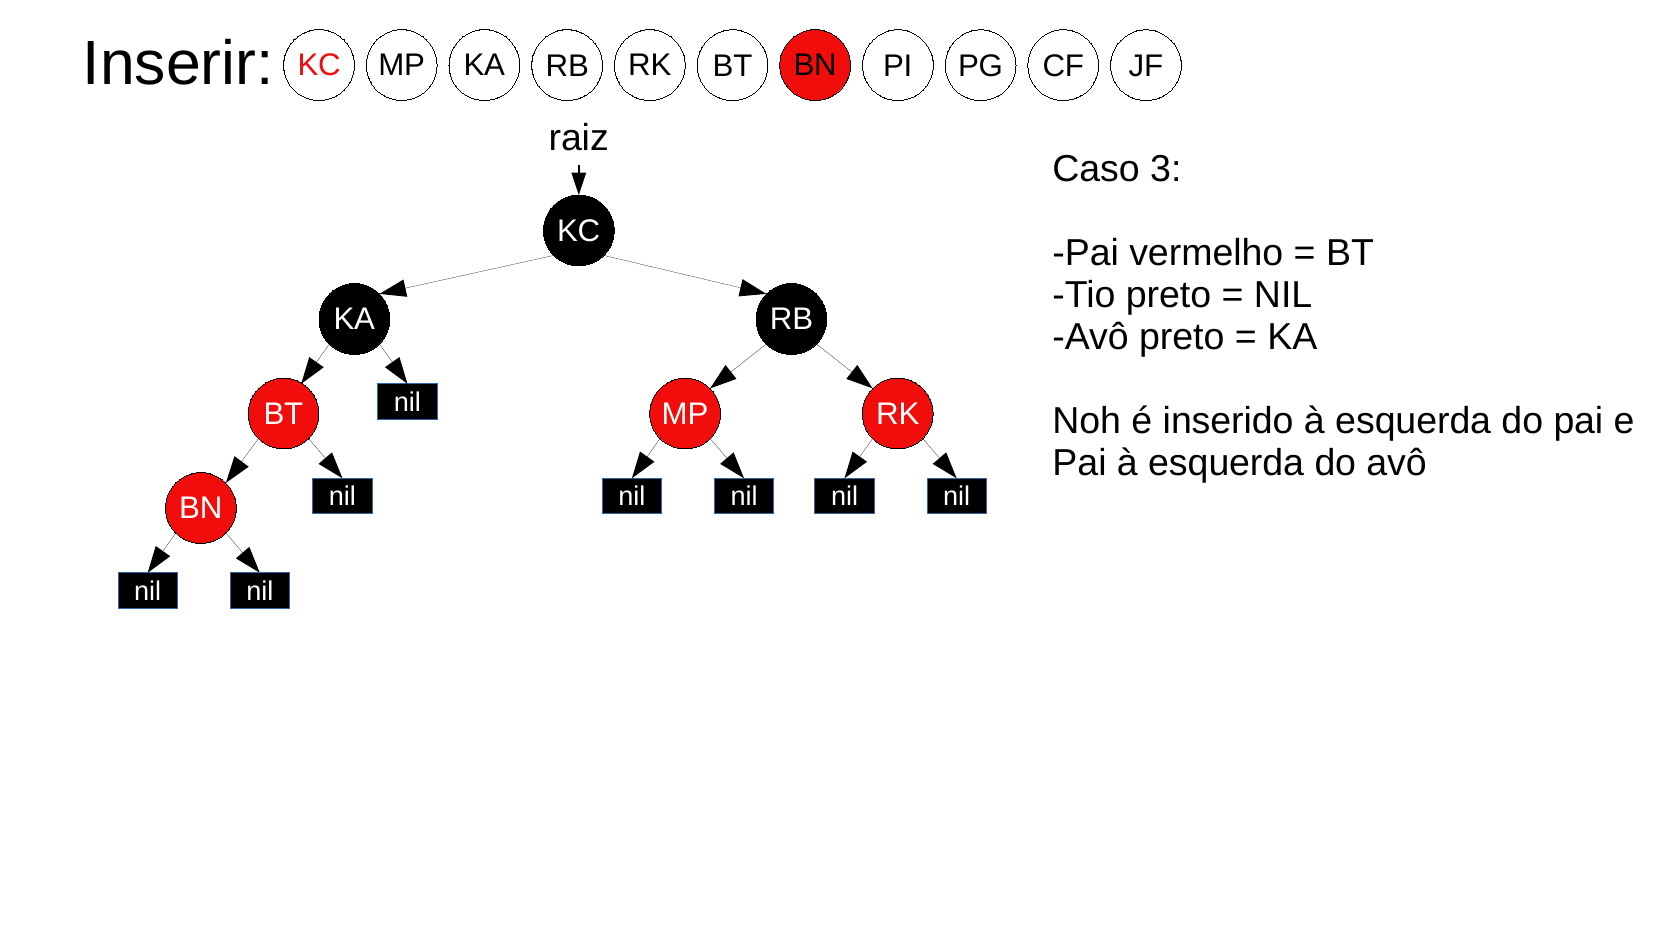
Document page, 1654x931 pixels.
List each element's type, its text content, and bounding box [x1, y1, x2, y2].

text_box nil [714, 478, 774, 514]
text_box nil [814, 478, 875, 514]
text_box nil [118, 572, 178, 609]
text_box raiz [533, 108, 624, 166]
text_box KA [319, 283, 390, 355]
title Inserir: [82, 28, 284, 98]
text_box RK [862, 378, 934, 449]
text_box nil [230, 572, 290, 609]
text_box BT [697, 29, 768, 101]
text_box nil [312, 478, 373, 514]
text_box PI [862, 29, 934, 101]
text_box KA [449, 29, 520, 101]
text_box BN [779, 29, 851, 101]
text_box nil [377, 383, 438, 420]
text_box PG [945, 29, 1017, 101]
text_box nil [602, 478, 662, 514]
text_box RB [531, 29, 603, 101]
text_box nil [927, 478, 987, 514]
text_box BN [165, 472, 237, 544]
text_box KC [543, 195, 615, 266]
text_box BT [248, 378, 319, 449]
text_box Caso 3: -Pai vermelho = BT -Tio preto = NIL -Avô preto = KA Noh é inserido à esquerda do pai e Pai à esquerda do avô [1037, 140, 1650, 491]
text_box RK [614, 29, 686, 101]
text_box CF [1027, 29, 1099, 101]
text_box RB [756, 283, 827, 355]
text_box MP [366, 29, 438, 101]
text_box MP [649, 378, 721, 449]
text_box JF [1110, 29, 1182, 101]
text_box KC [283, 29, 355, 101]
